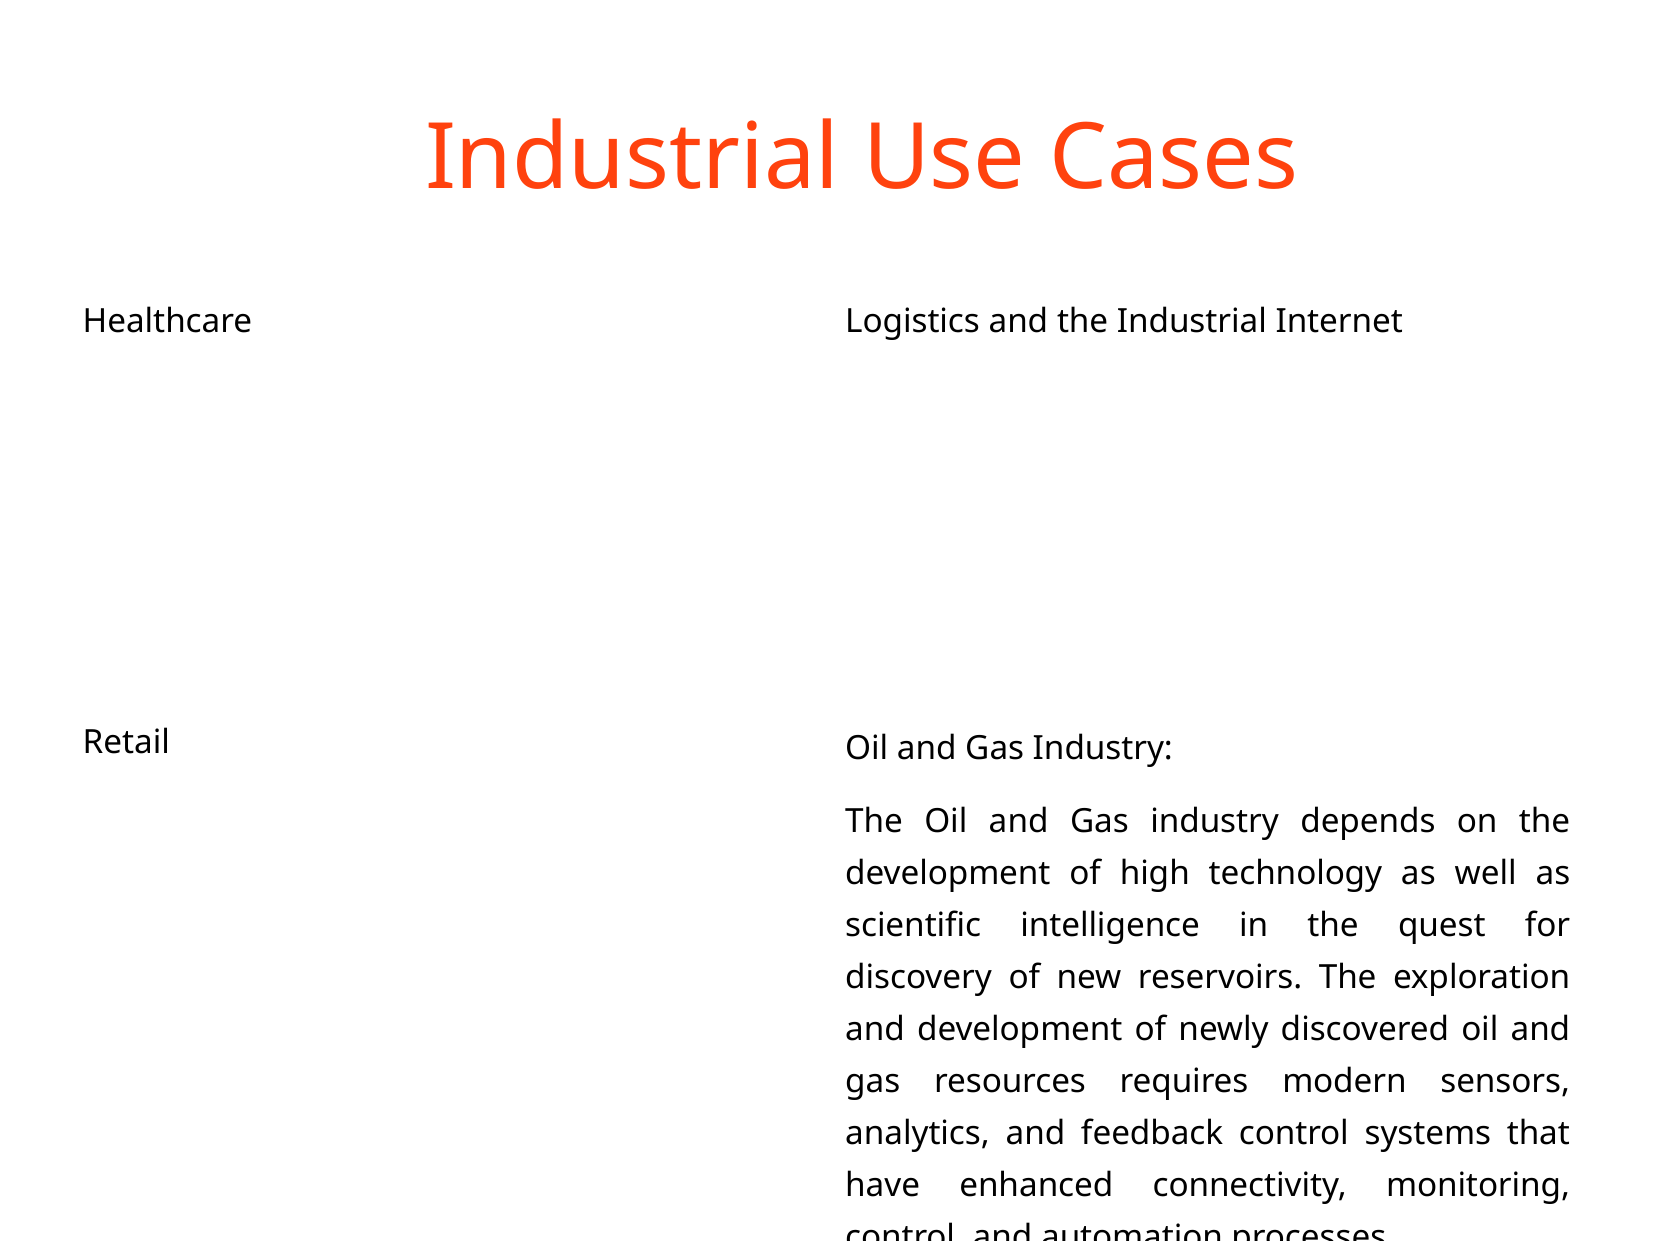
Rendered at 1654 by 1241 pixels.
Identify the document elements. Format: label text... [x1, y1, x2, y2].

list Retail [82, 717, 809, 1109]
list Oil and Gas Industry: The Oil and Gas industry depends on the development of high technology as well as scientific intelligence in the quest for discovery of new reservoirs. The exploration and development of newly discovered oil and gas resources requires modern sensors, analytics, and feedback control systems that have enhanced connectivity, monitoring, control, and automation processes [845, 717, 1572, 1154]
list Logistics and the Industrial Internet [845, 290, 1572, 681]
list Healthcare [82, 290, 809, 681]
title Industrial Use Cases [82, 49, 1571, 257]
